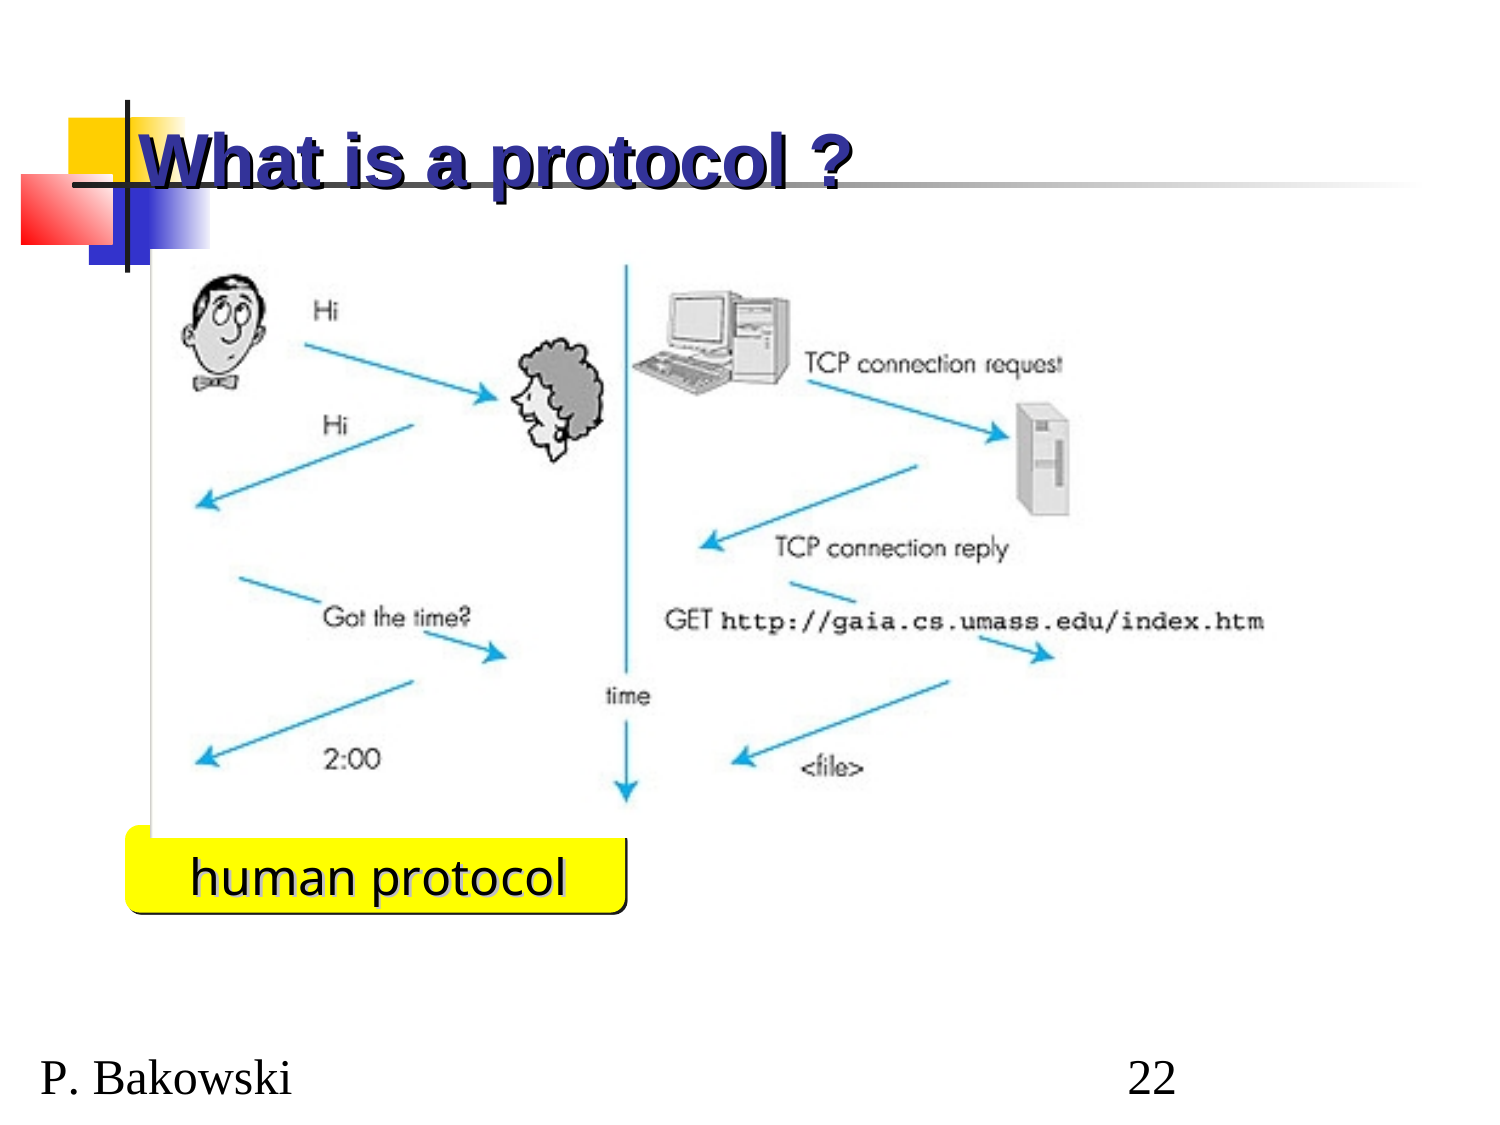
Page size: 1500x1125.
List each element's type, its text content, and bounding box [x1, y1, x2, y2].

text_box [125, 825, 174, 913]
text_box human protocol [174, 837, 1351, 913]
title What is a protocol ? [123, 103, 1425, 291]
picture [150, 249, 1313, 838]
